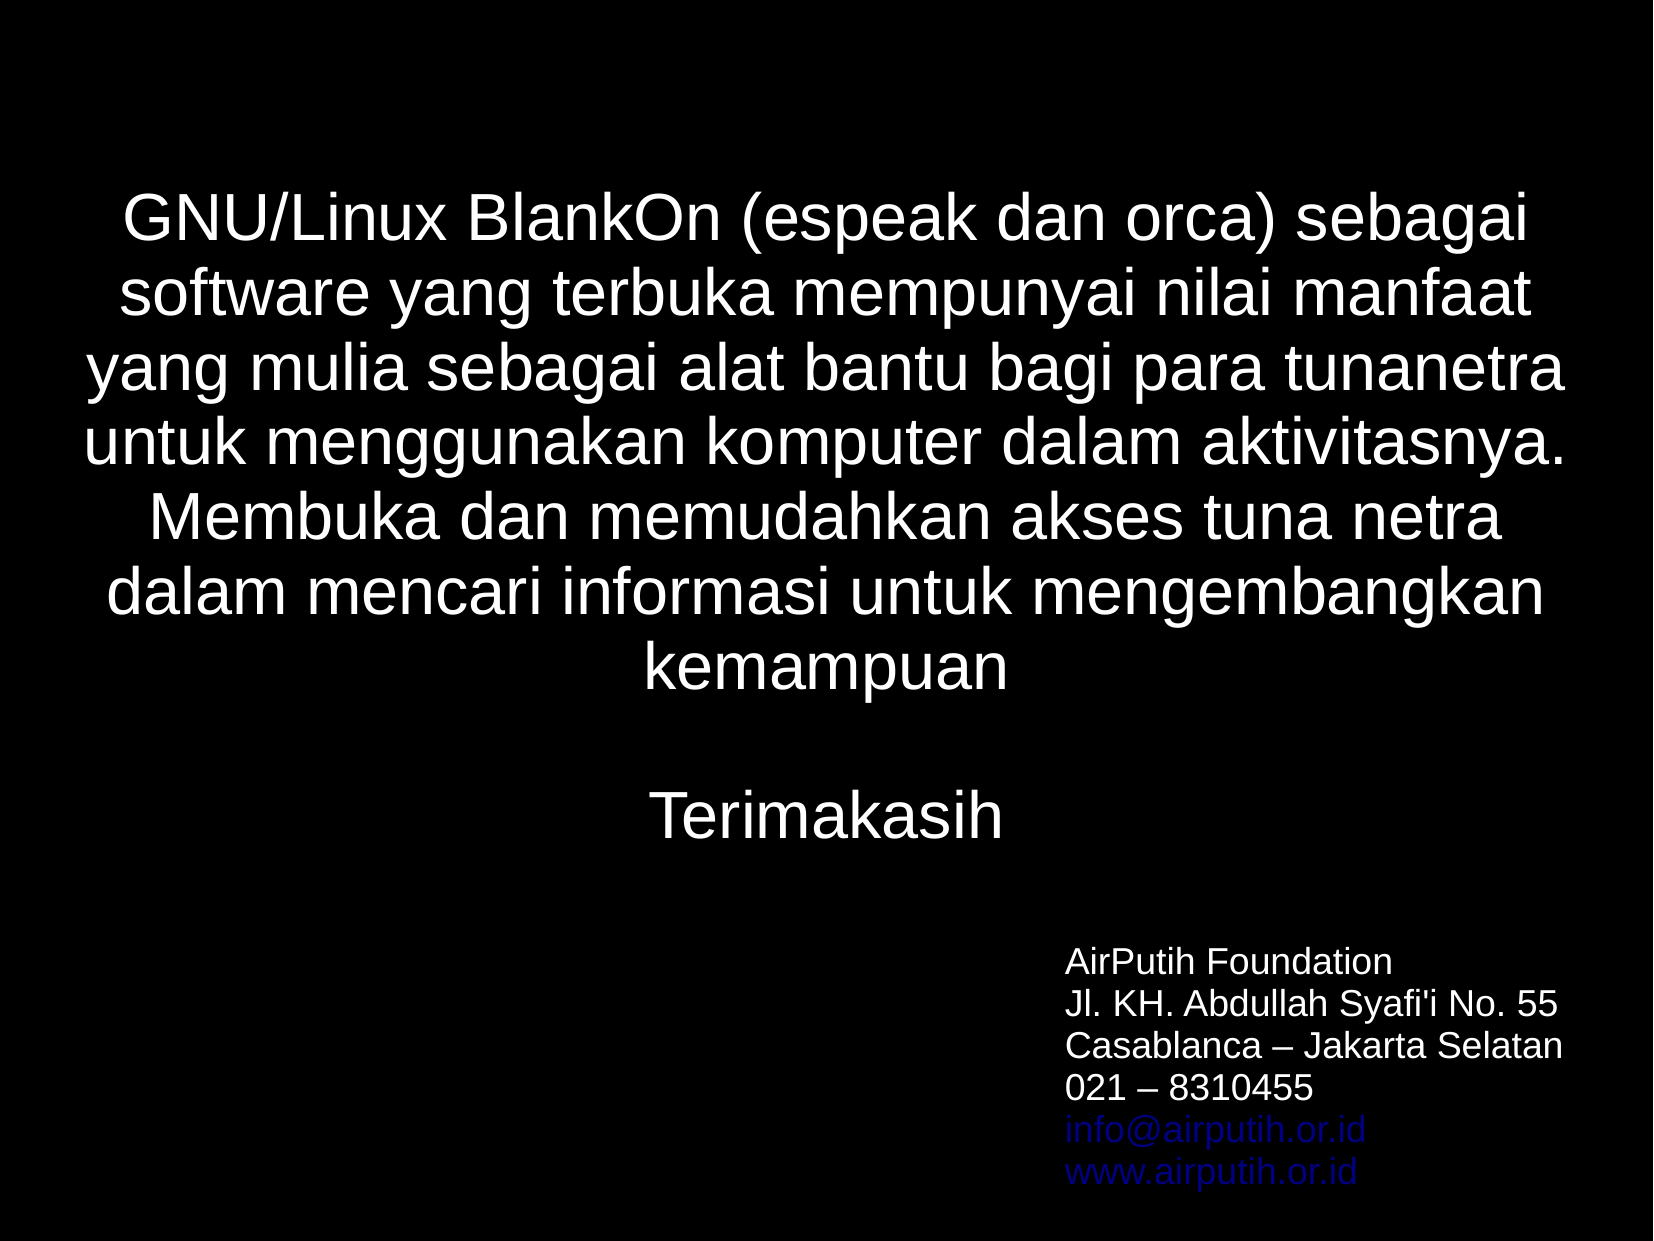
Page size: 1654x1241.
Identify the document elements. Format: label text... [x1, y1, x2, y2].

subtitle GNU/Linux BlankOn (espeak dan orca) sebagai software yang terbuka mempunyai nilai manfaat yang mulia sebagai alat bantu bagi para tunanetra untuk menggunakan komputer dalam aktivitasnya. Membuka dan memudahkan akses tuna netra dalam mencari informasi untuk mengembangkan kemampuan Terimakasih [82, 114, 1571, 919]
text_box AirPutih Foundation Jl. KH. Abdullah Syafi'i No. 55 Casablanca – Jakarta Selatan 021 – 8310455 info@airputih.or.id www.airputih.or.id [1050, 933, 1613, 1201]
